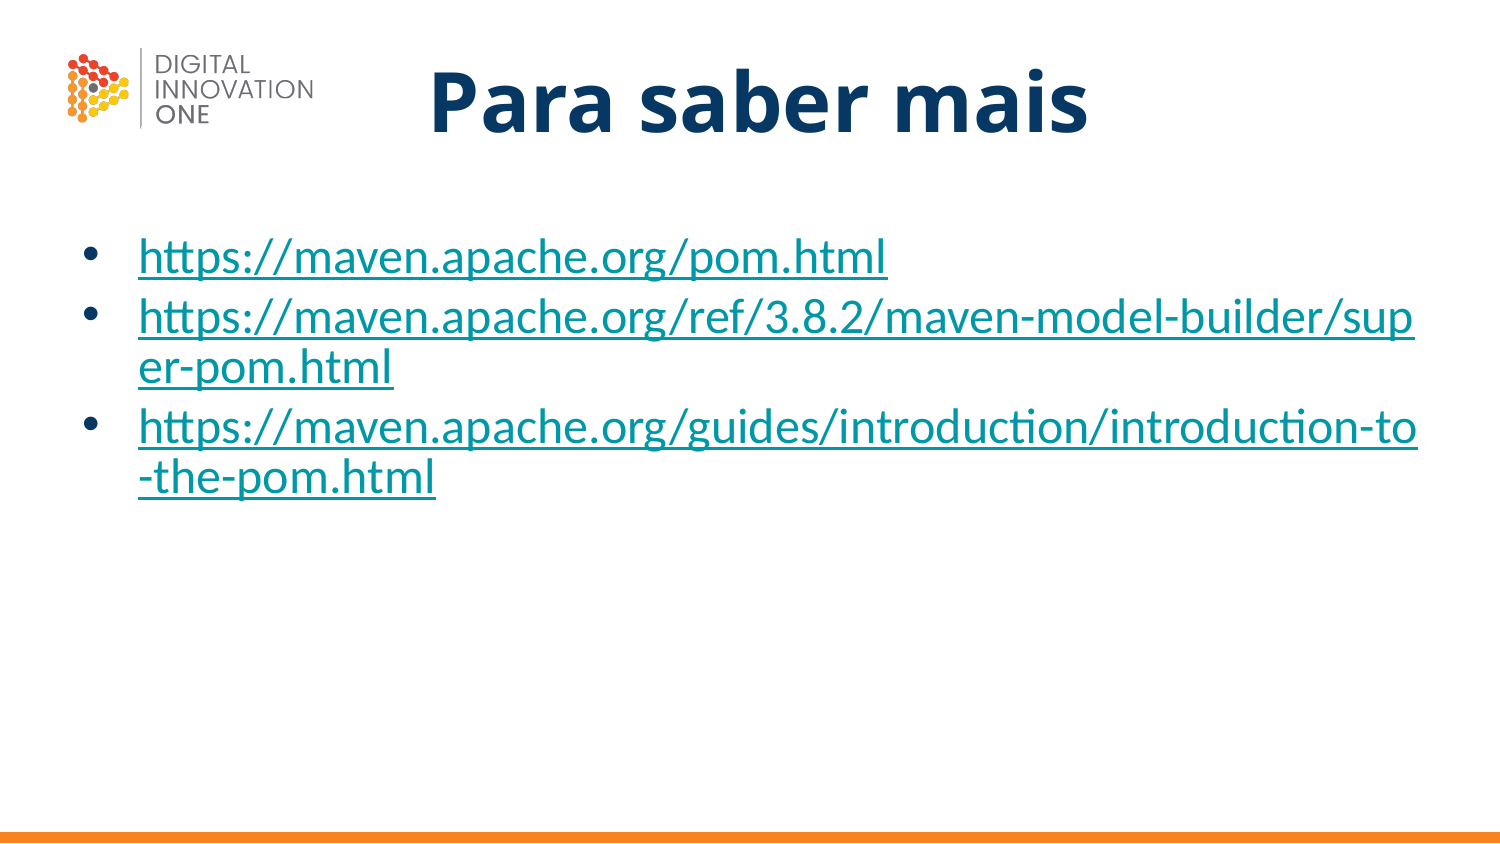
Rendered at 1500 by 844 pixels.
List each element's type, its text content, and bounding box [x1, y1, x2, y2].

subtitle Para saber mais [51, 50, 1449, 148]
text_box https://maven.apache.org/pom.html https://maven.apache.org/ref/3.8.2/maven-model-builder/super-pom.html https://maven.apache.org/guides/introduction/introduction-to-the-pom.html [54, 208, 1446, 709]
text_box [0, 832, 1500, 843]
picture [51, 39, 330, 137]
